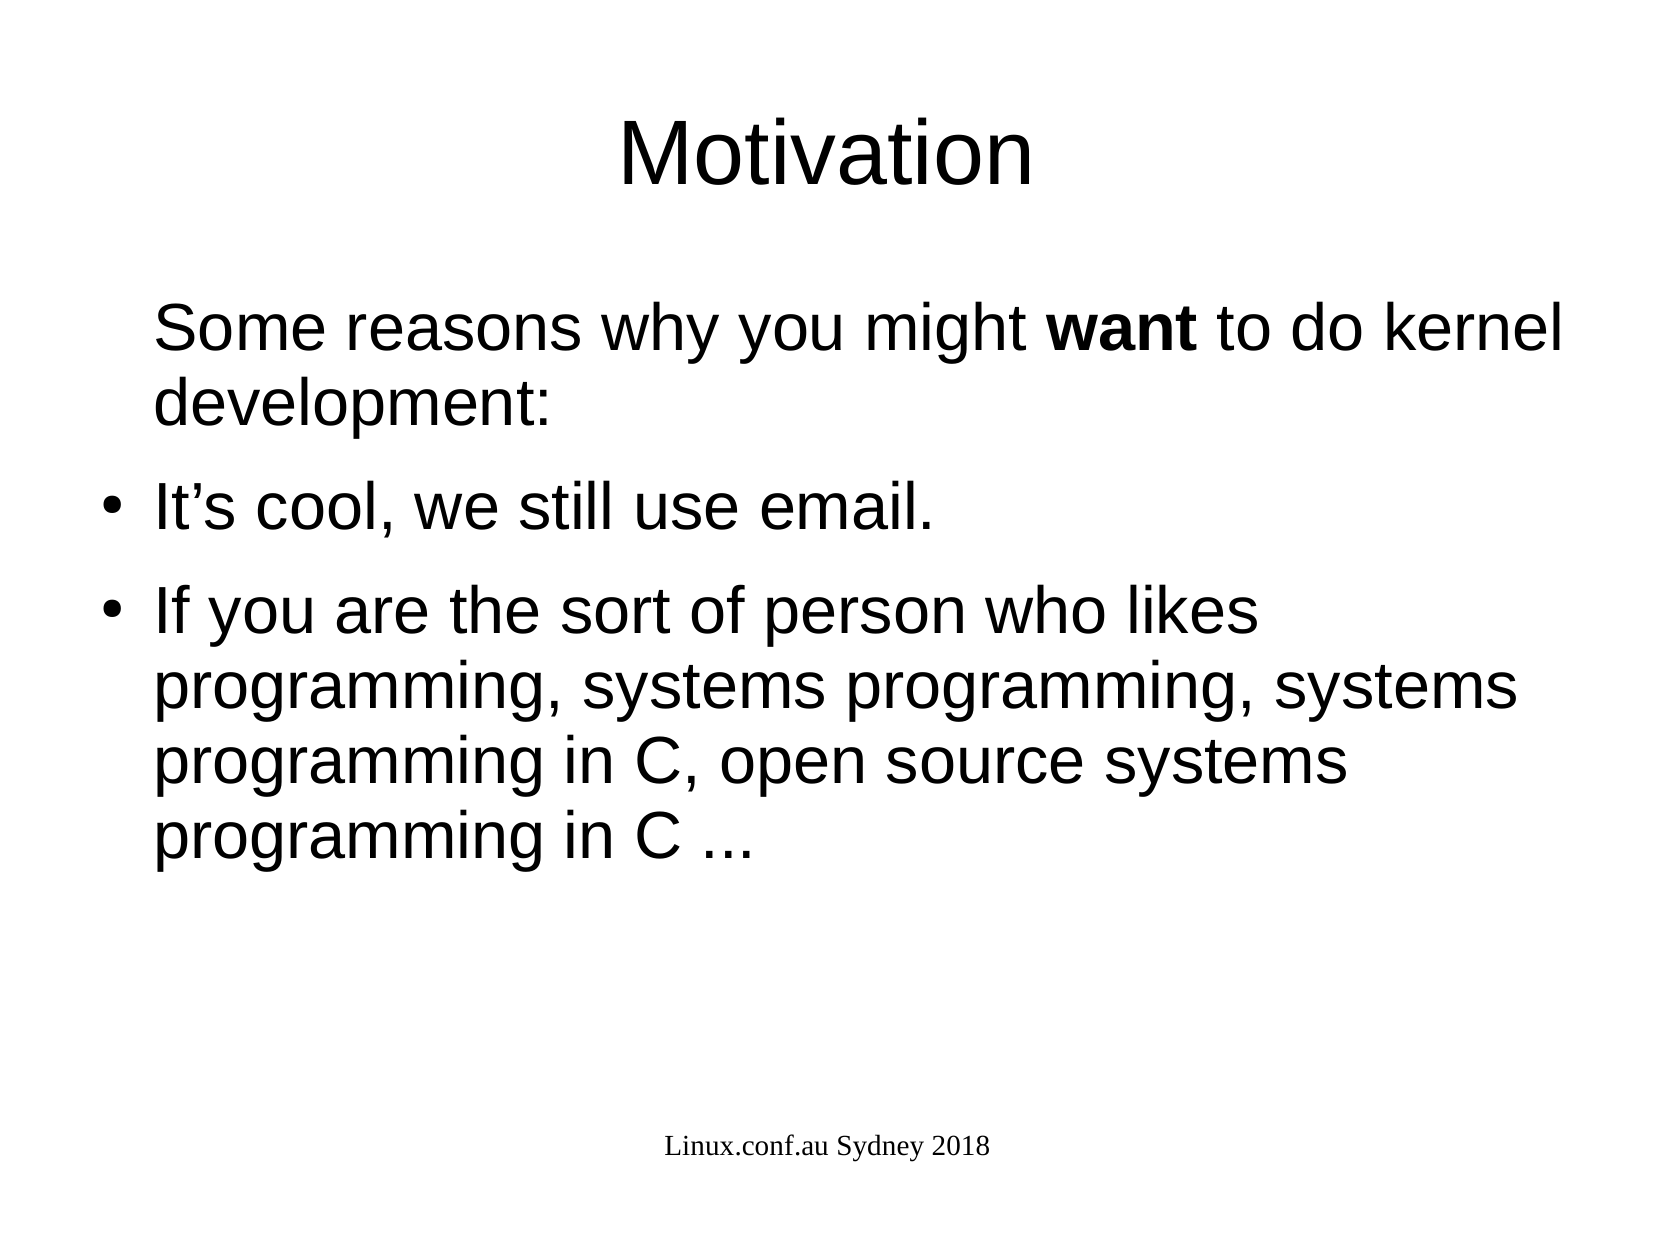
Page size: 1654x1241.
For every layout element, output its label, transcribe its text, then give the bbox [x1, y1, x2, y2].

list Some reasons why you might want to do kernel development: It’s cool, we still use email. If you are the sort of person who likes programming, systems programming, systems programming in C, open source systems programming in C ... [82, 290, 1571, 1010]
title Motivation [82, 49, 1571, 257]
